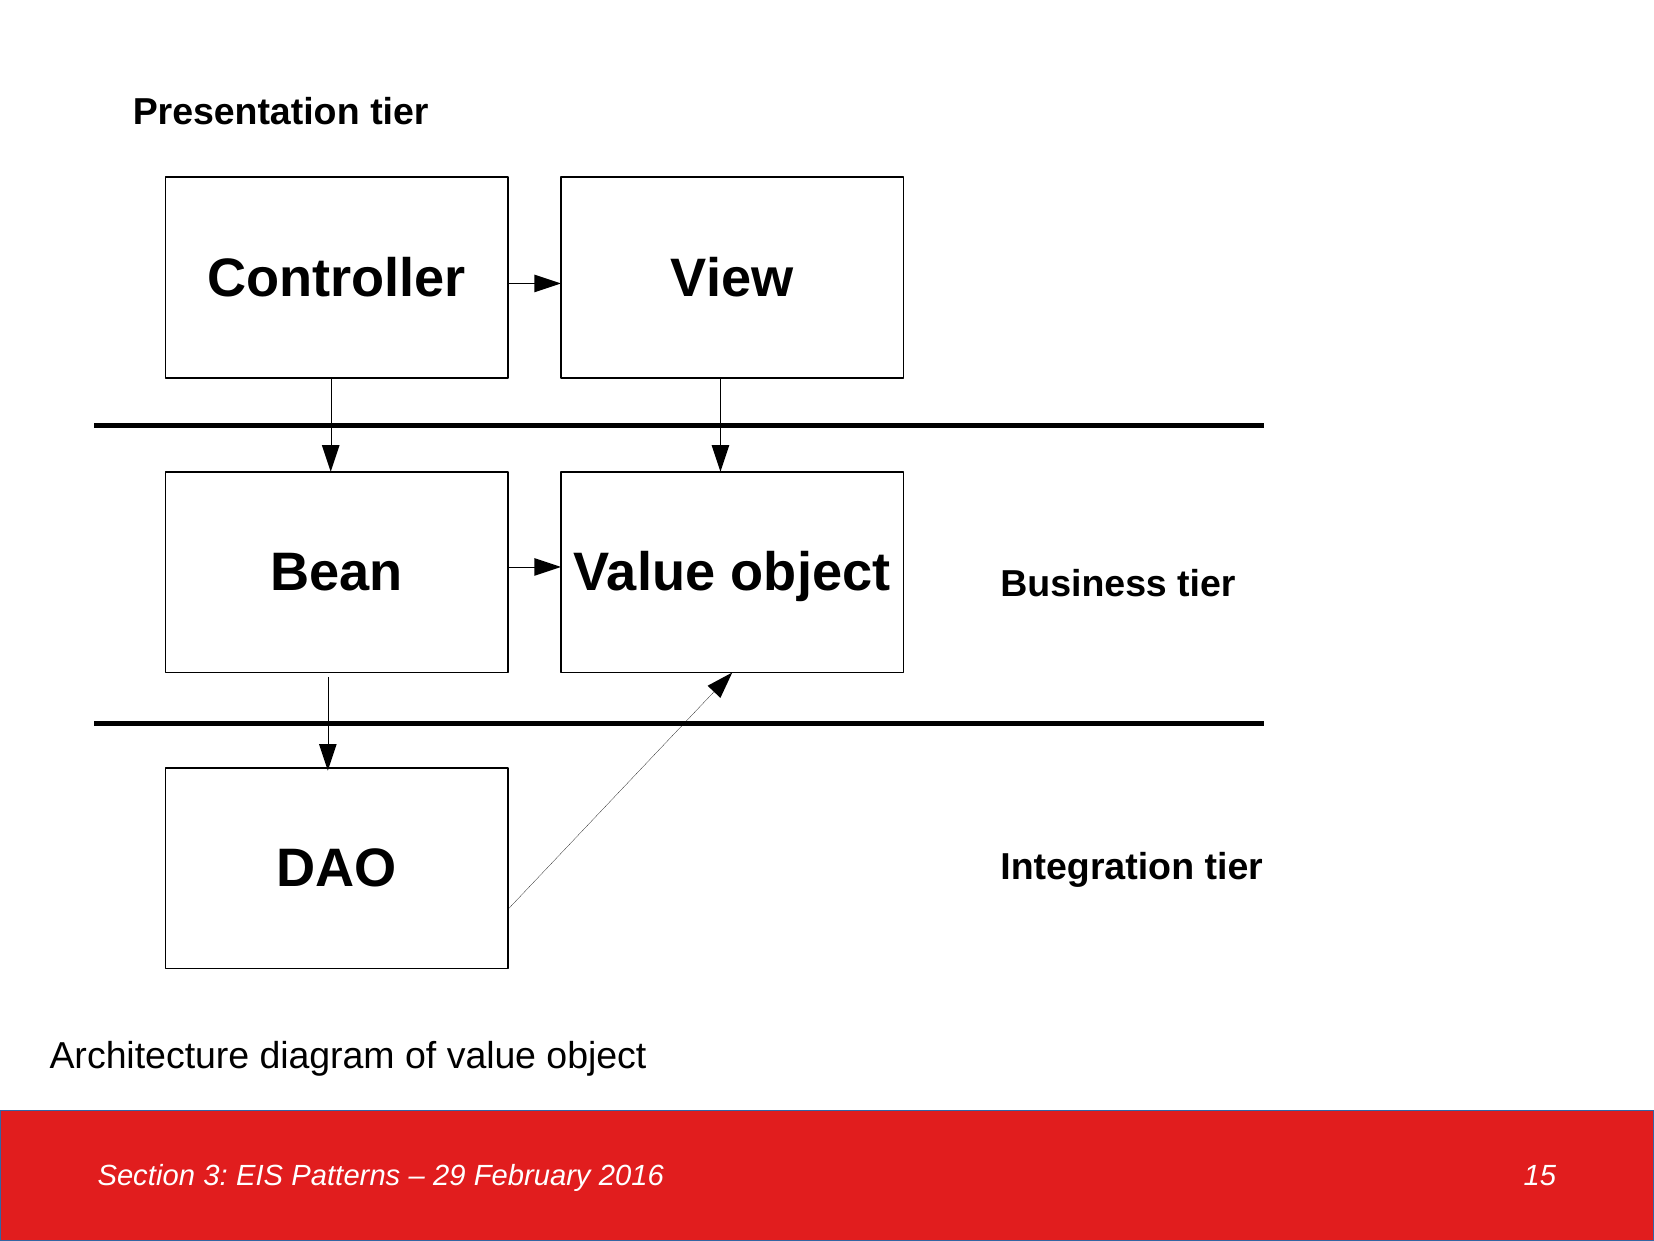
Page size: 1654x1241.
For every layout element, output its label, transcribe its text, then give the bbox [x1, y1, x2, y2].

text_box View [561, 177, 904, 378]
text_box Bean [165, 471, 508, 673]
text_box Controller [165, 177, 508, 378]
text_box Value object [561, 471, 904, 673]
text_box DAO [165, 767, 508, 969]
text_box Integration tier [985, 838, 1279, 896]
text_box Presentation tier [118, 82, 444, 140]
text_box Business tier [985, 555, 1251, 612]
text_box Architecture diagram of value object [34, 1027, 662, 1085]
